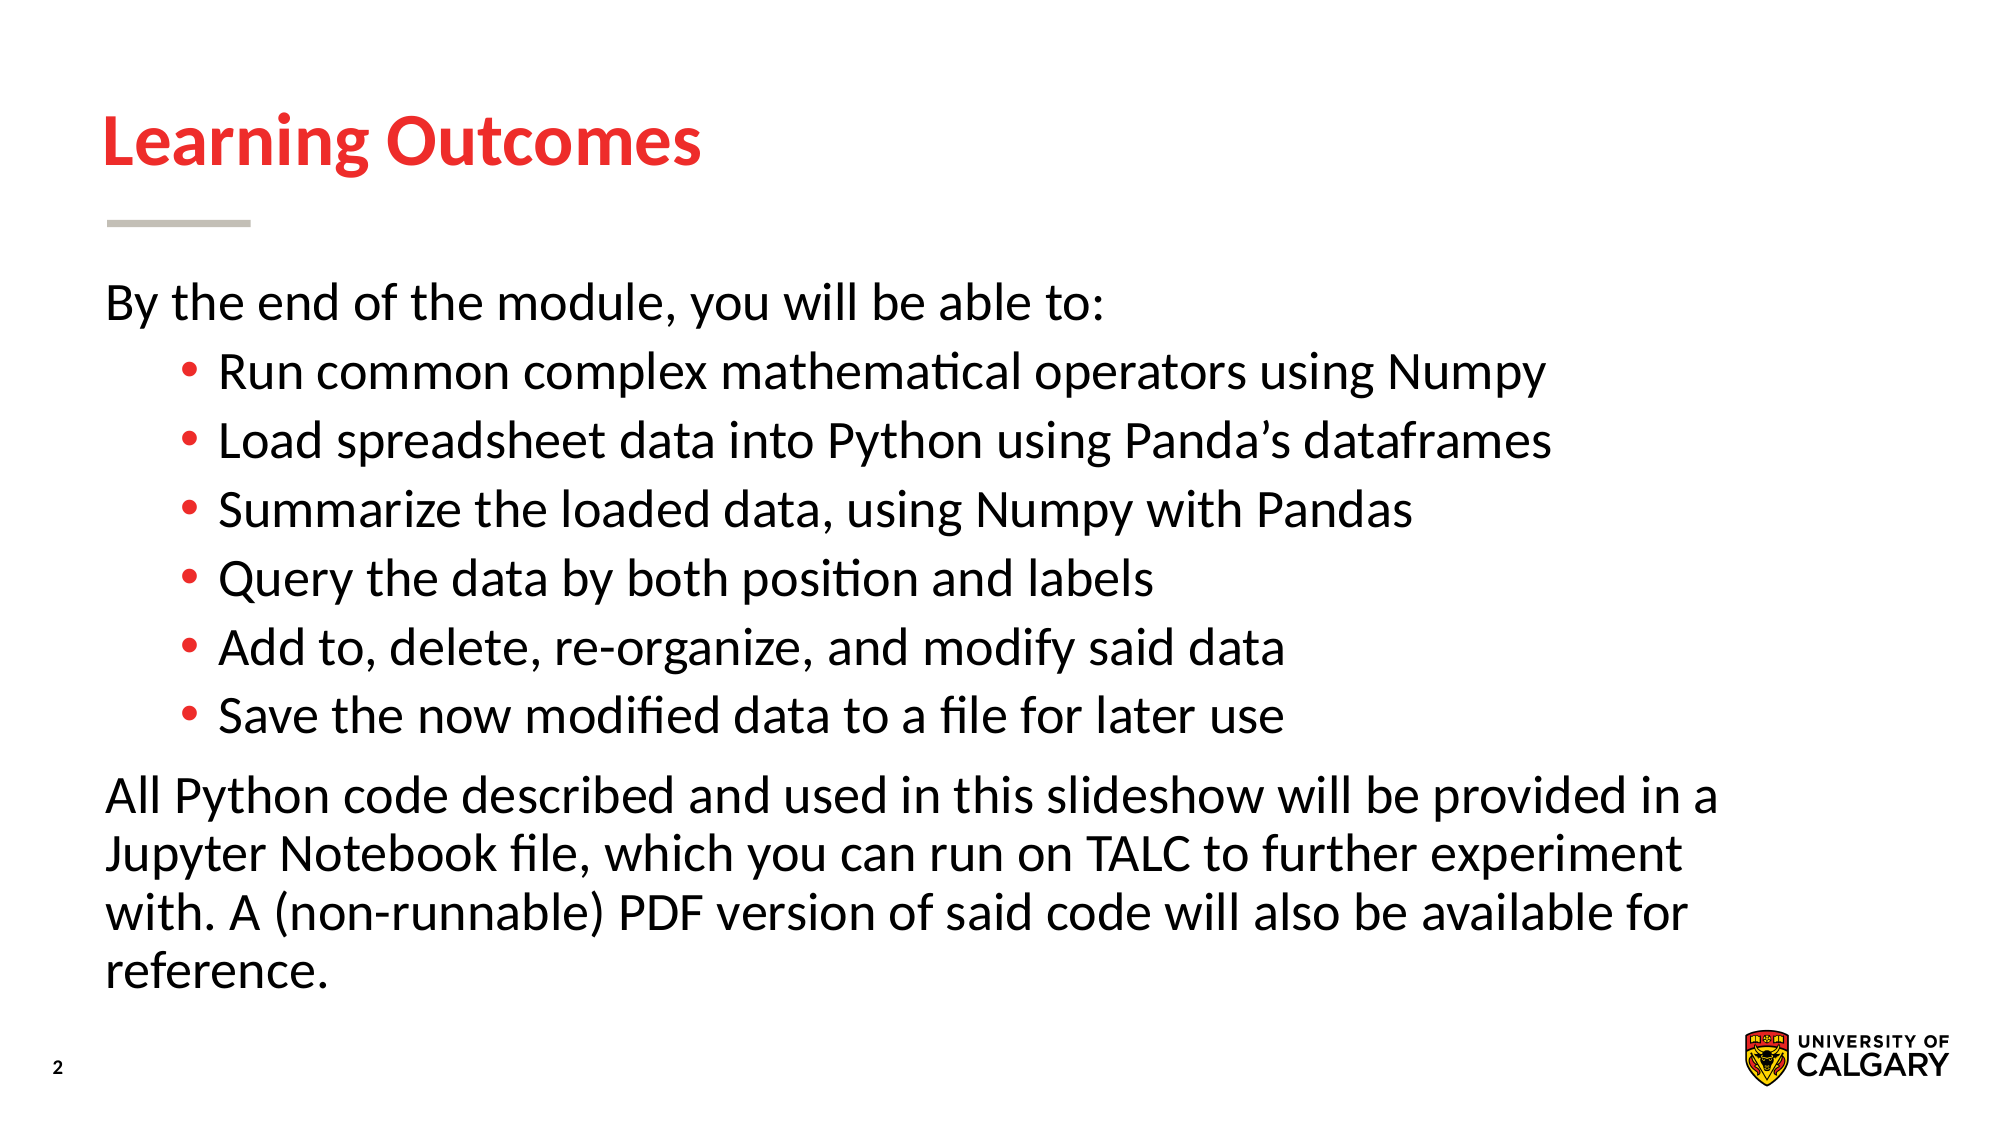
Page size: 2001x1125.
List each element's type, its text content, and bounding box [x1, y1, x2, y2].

list By the end of the module, you will be able to: Run common complex mathematical operators using Numpy Load spreadsheet data into Python using Panda’s dataframes Summarize the loaded data, using Numpy with Pandas Query the data by both position and labels Add to, delete, re-organize, and modify said data Save the now modified data to a file for later use All Python code described and used in this slideshow will be provided in a Jupyter Notebook file, which you can run on TALC to further experiment with. A (non-runnable) PDF version of said code will also be available for reference. [91, 266, 1774, 981]
picture [1722, 1012, 1972, 1099]
title Learning Outcomes [87, 60, 1774, 222]
